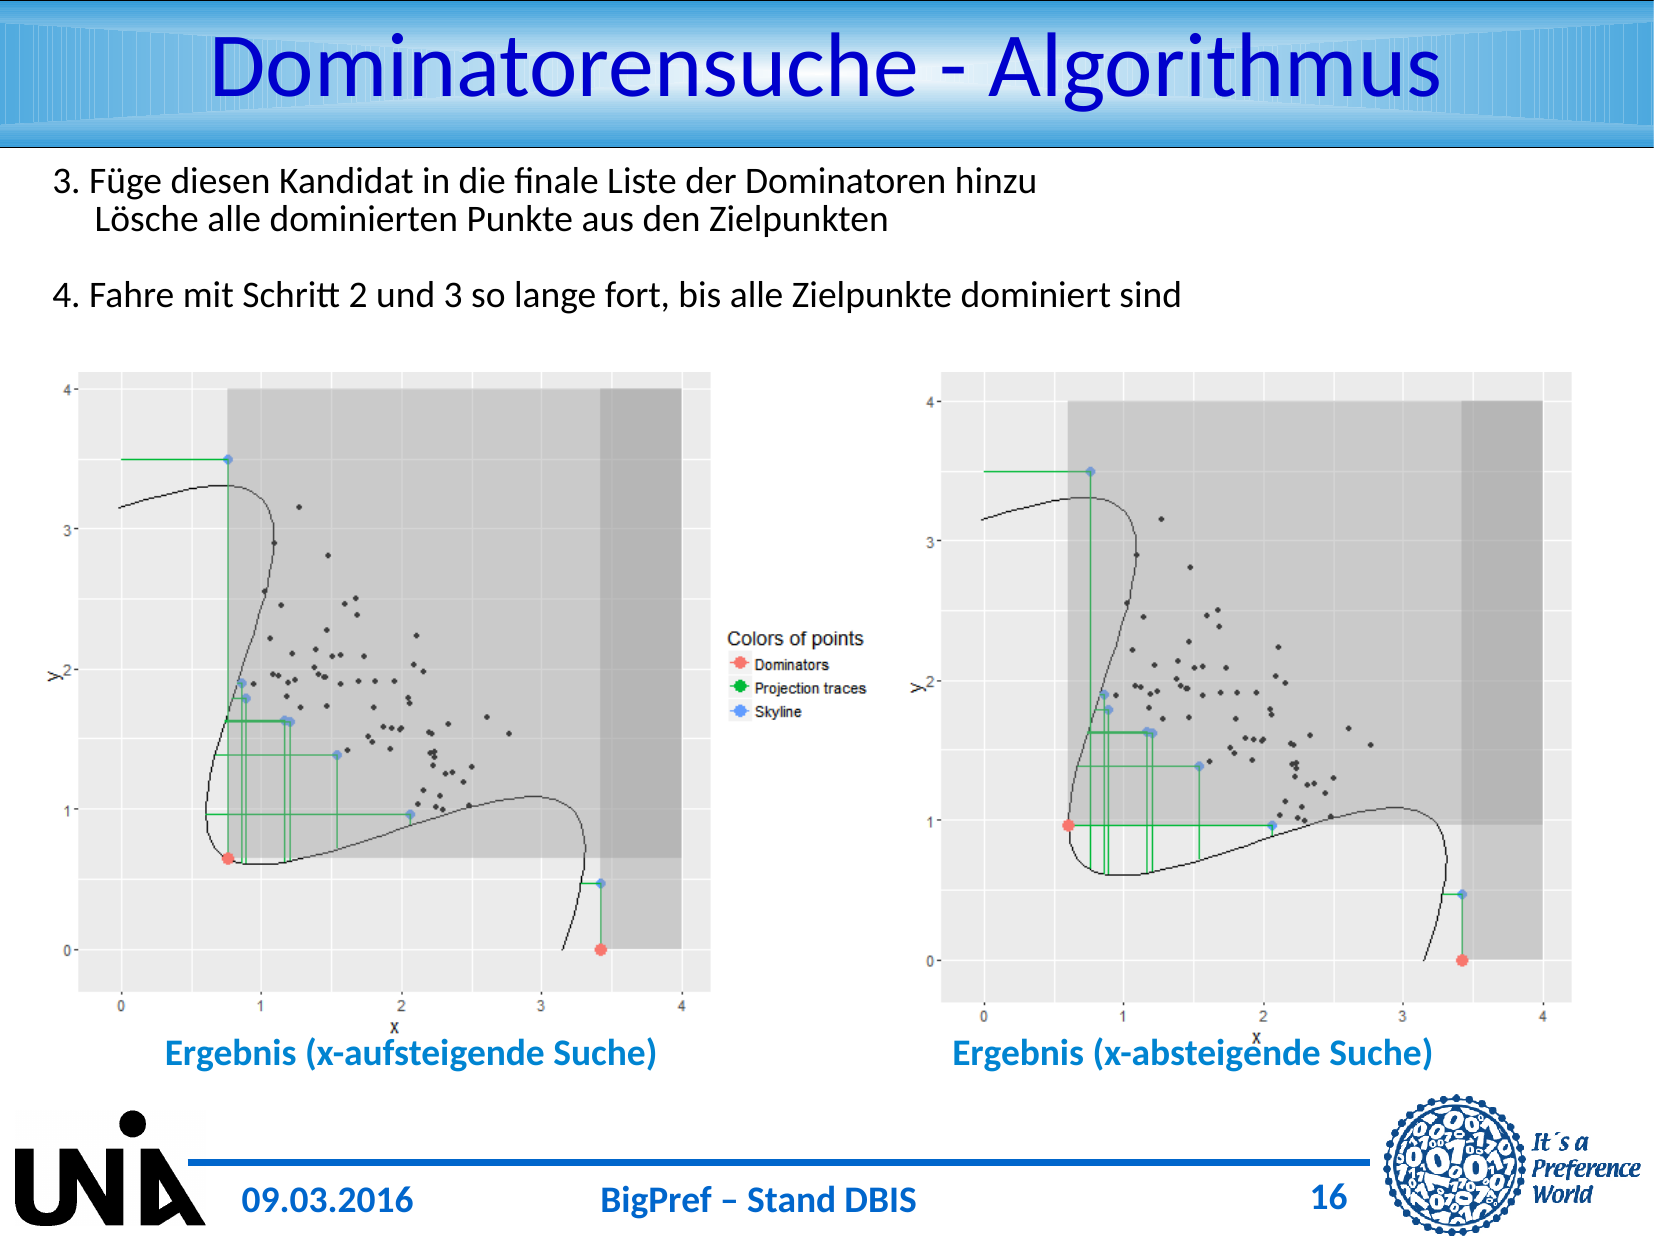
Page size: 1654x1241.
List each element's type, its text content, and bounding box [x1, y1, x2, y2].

text_box Ergebnis (x-absteigende Suche) [937, 1030, 1463, 1091]
picture [1379, 1090, 1646, 1241]
title Dominatorensuche - Algorithmus [0, 17, 1654, 130]
text_box Ergebnis (x-aufsteigende Suche) [150, 1030, 676, 1137]
picture [37, 372, 882, 1039]
picture [15, 1110, 206, 1226]
picture [900, 372, 1576, 1048]
text_box 3. Füge diesen Kandidat in die finale Liste der Dominatoren hinzu Lösche alle dominierten Punkte aus den Zielpunkten 4. Fahre mit Schritt 2 und 3 so lange fort, bis alle Zielpunkte dominiert sind [37, 158, 1654, 402]
